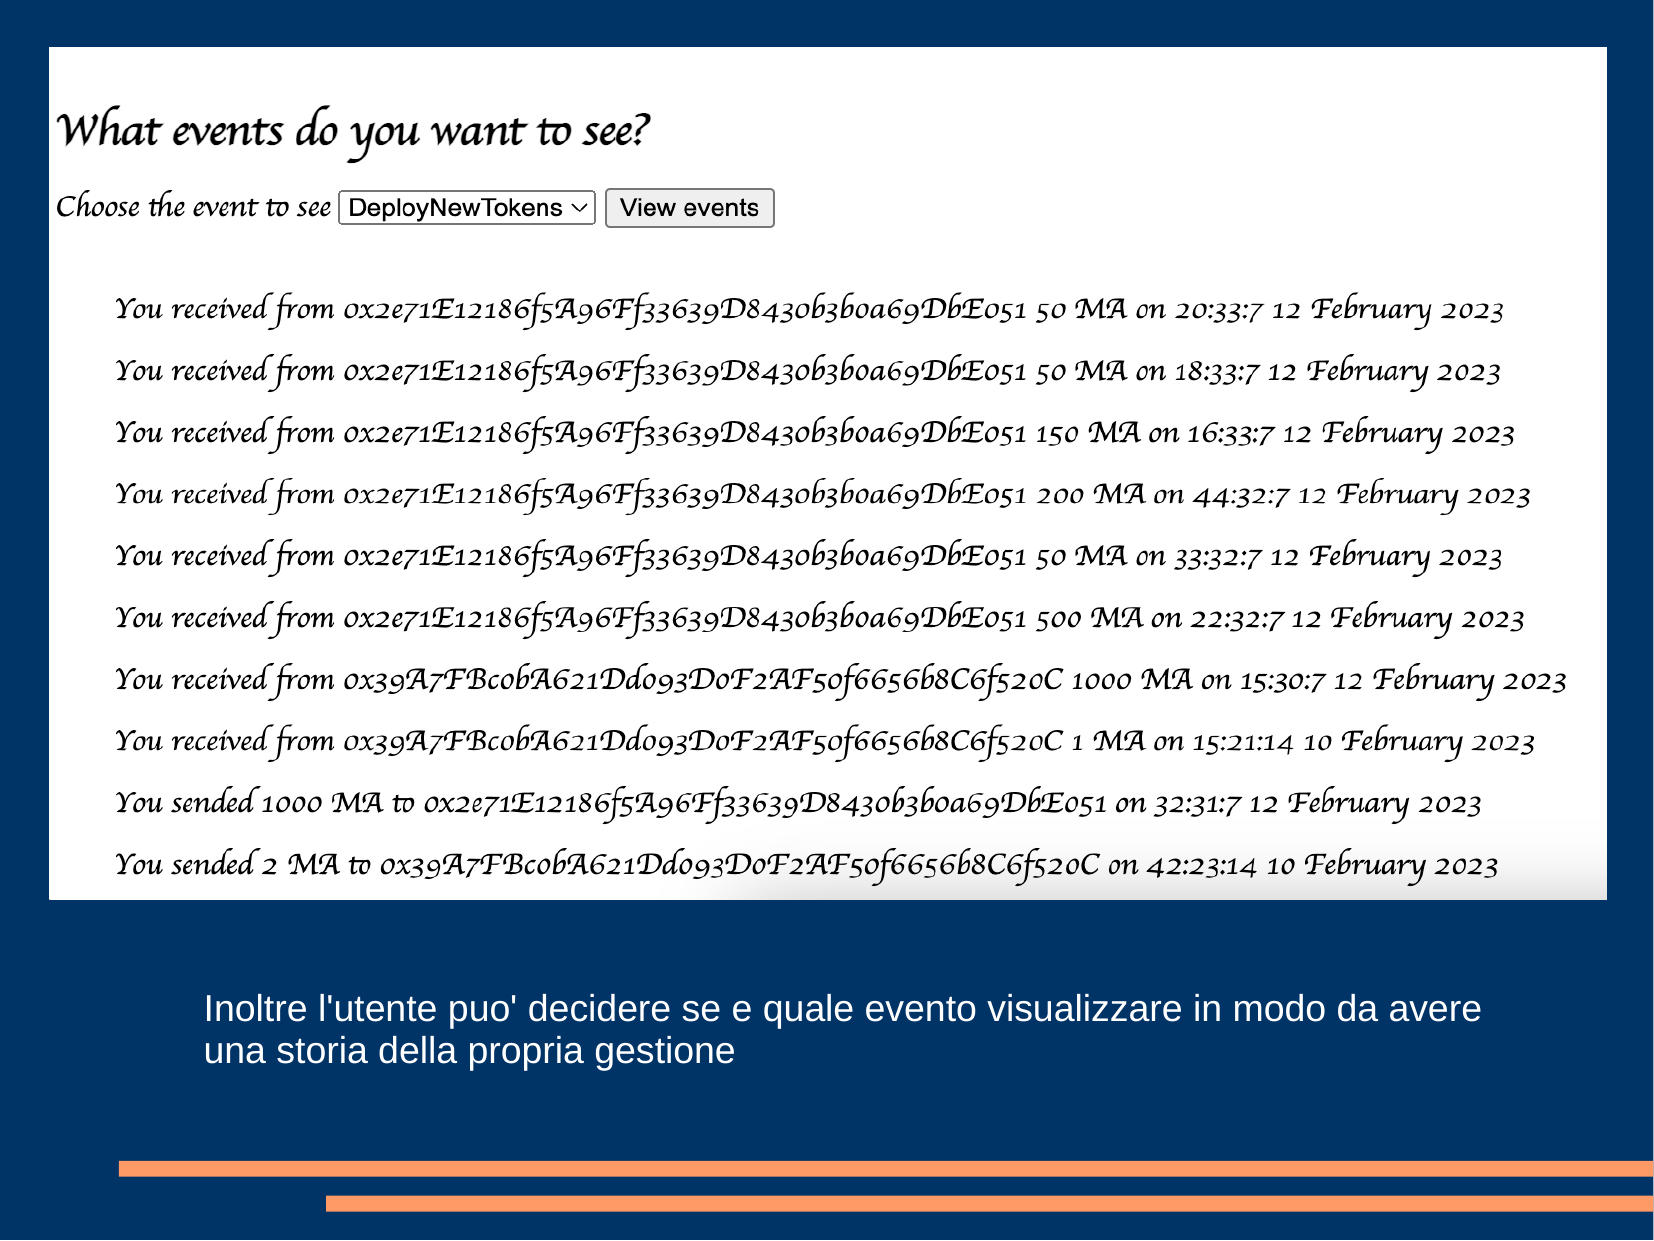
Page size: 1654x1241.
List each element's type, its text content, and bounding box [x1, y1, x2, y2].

text_box Inoltre l'utente puo' decidere se e quale evento visualizzare in modo da avere una storia della propria gestione [188, 980, 1501, 1080]
picture [49, 47, 1607, 900]
